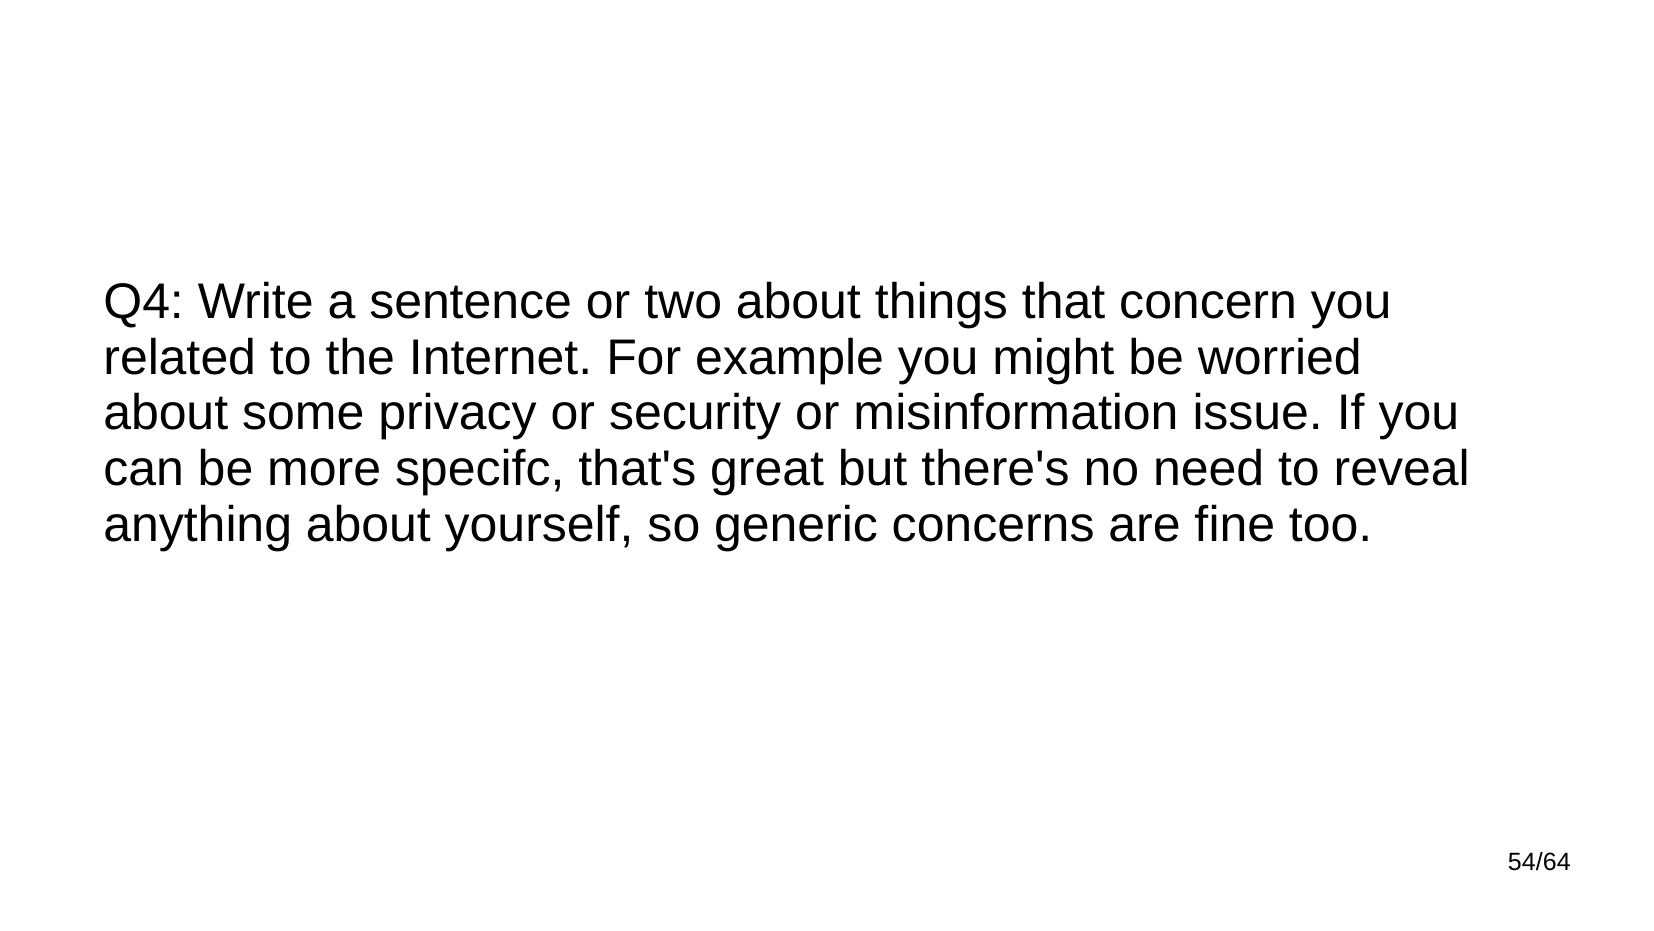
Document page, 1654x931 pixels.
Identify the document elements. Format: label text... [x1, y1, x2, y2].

text_box Q4: Write a sentence or two about things that concern you related to the Internet. For example you might be worried about some privacy or security or misinformation issue. If you can be more specifc, that's great but there's no need to reveal anything about yourself, so generic concerns are fine too. [88, 265, 1506, 616]
